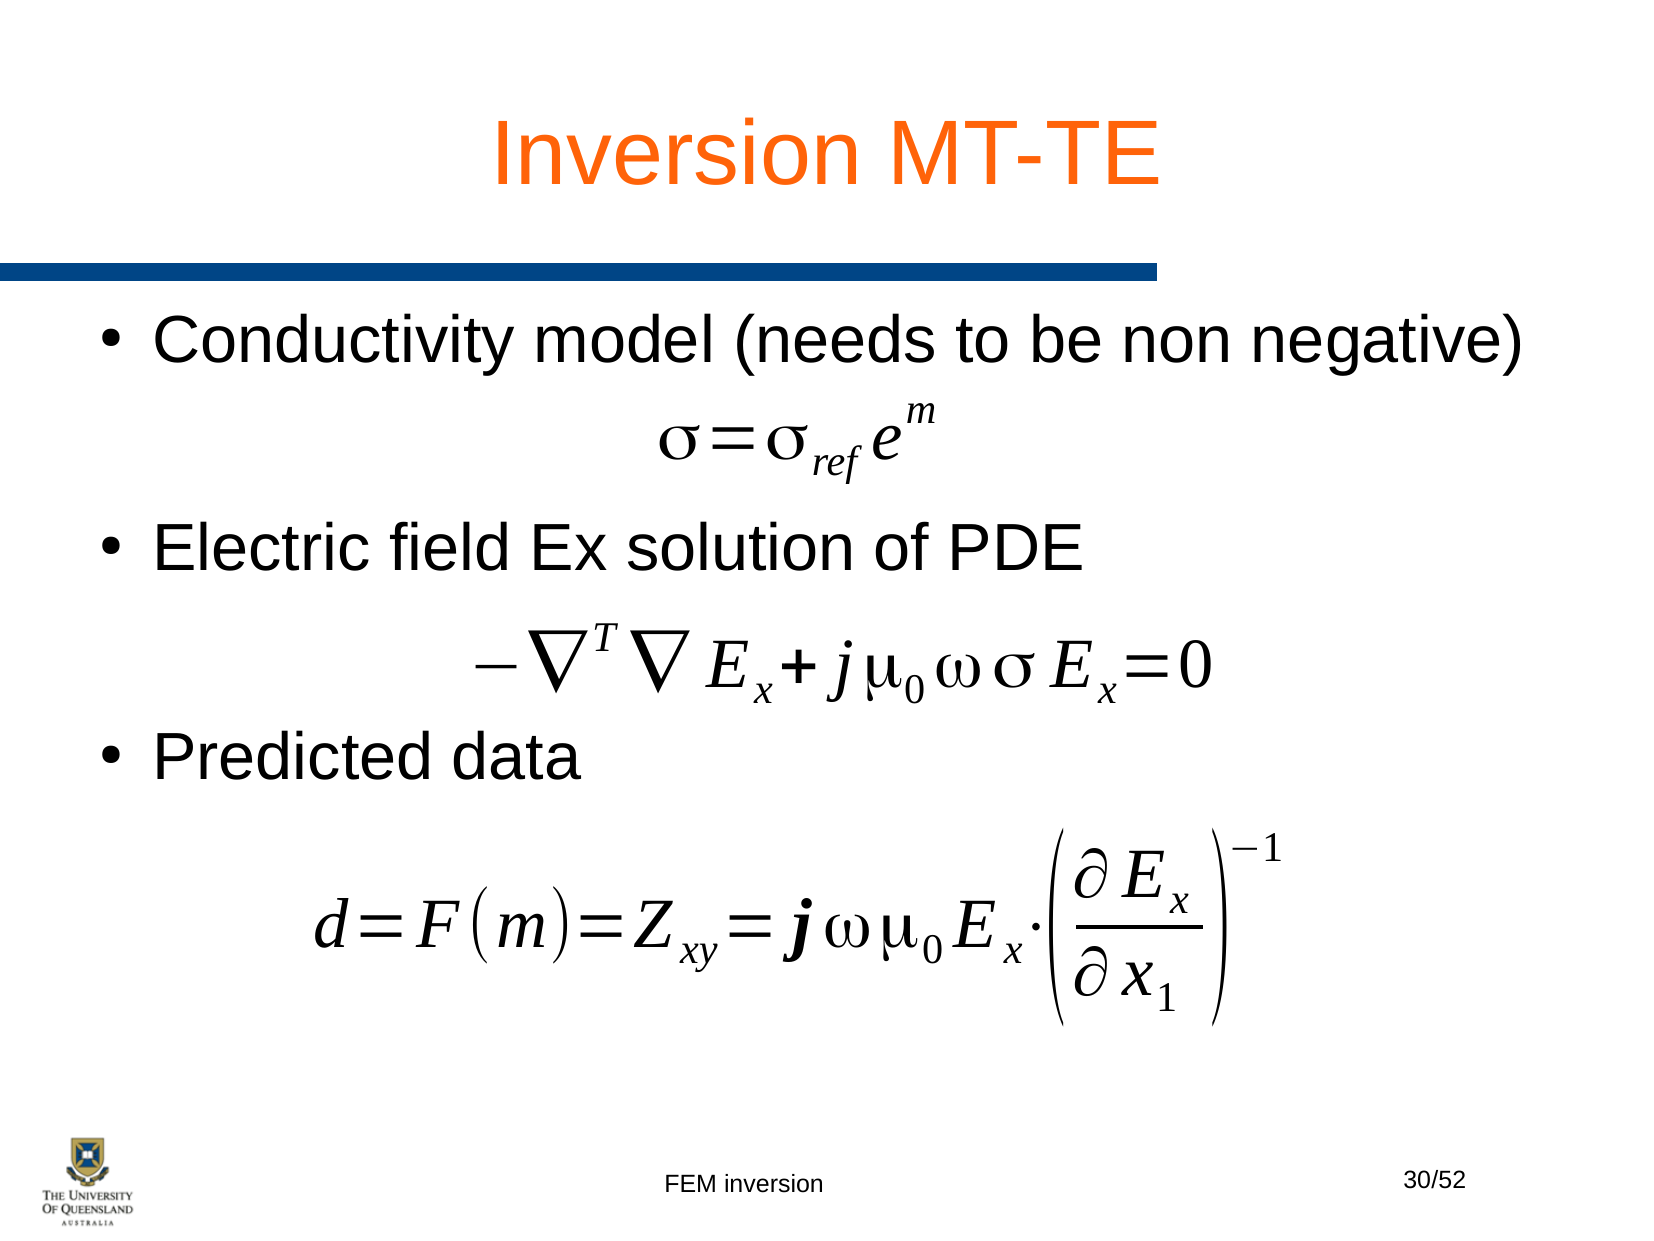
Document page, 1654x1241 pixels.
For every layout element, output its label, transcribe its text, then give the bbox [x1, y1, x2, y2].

chart [462, 613, 1222, 713]
title Inversion MT-TE [82, 49, 1571, 257]
picture [35, 1133, 142, 1235]
chart [651, 385, 944, 485]
chart [306, 823, 1290, 1031]
list Conductivity model (needs to be non negative) Electric field Ex solution of PDE Predicted data [81, 301, 1570, 1022]
